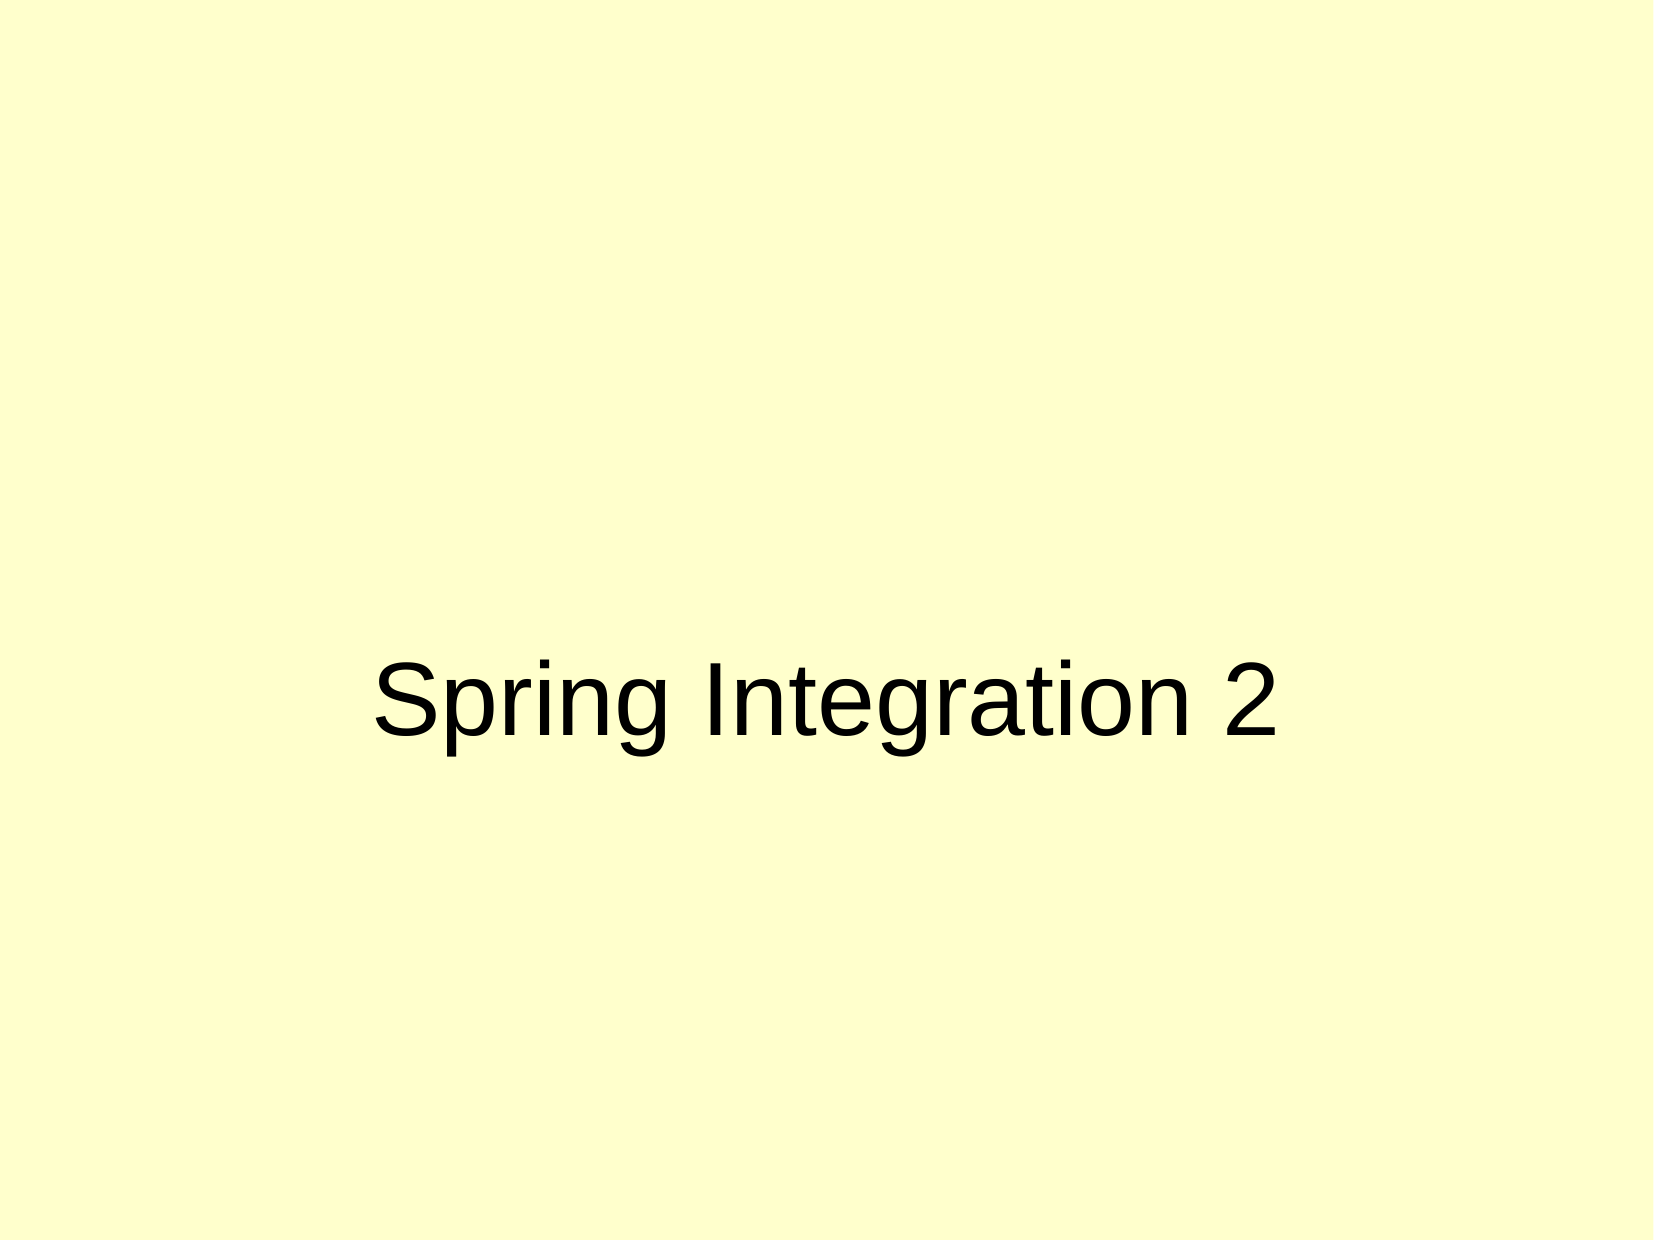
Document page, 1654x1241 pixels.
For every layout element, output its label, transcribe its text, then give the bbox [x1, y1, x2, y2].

subtitle Spring Integration 2 [82, 290, 1571, 1109]
